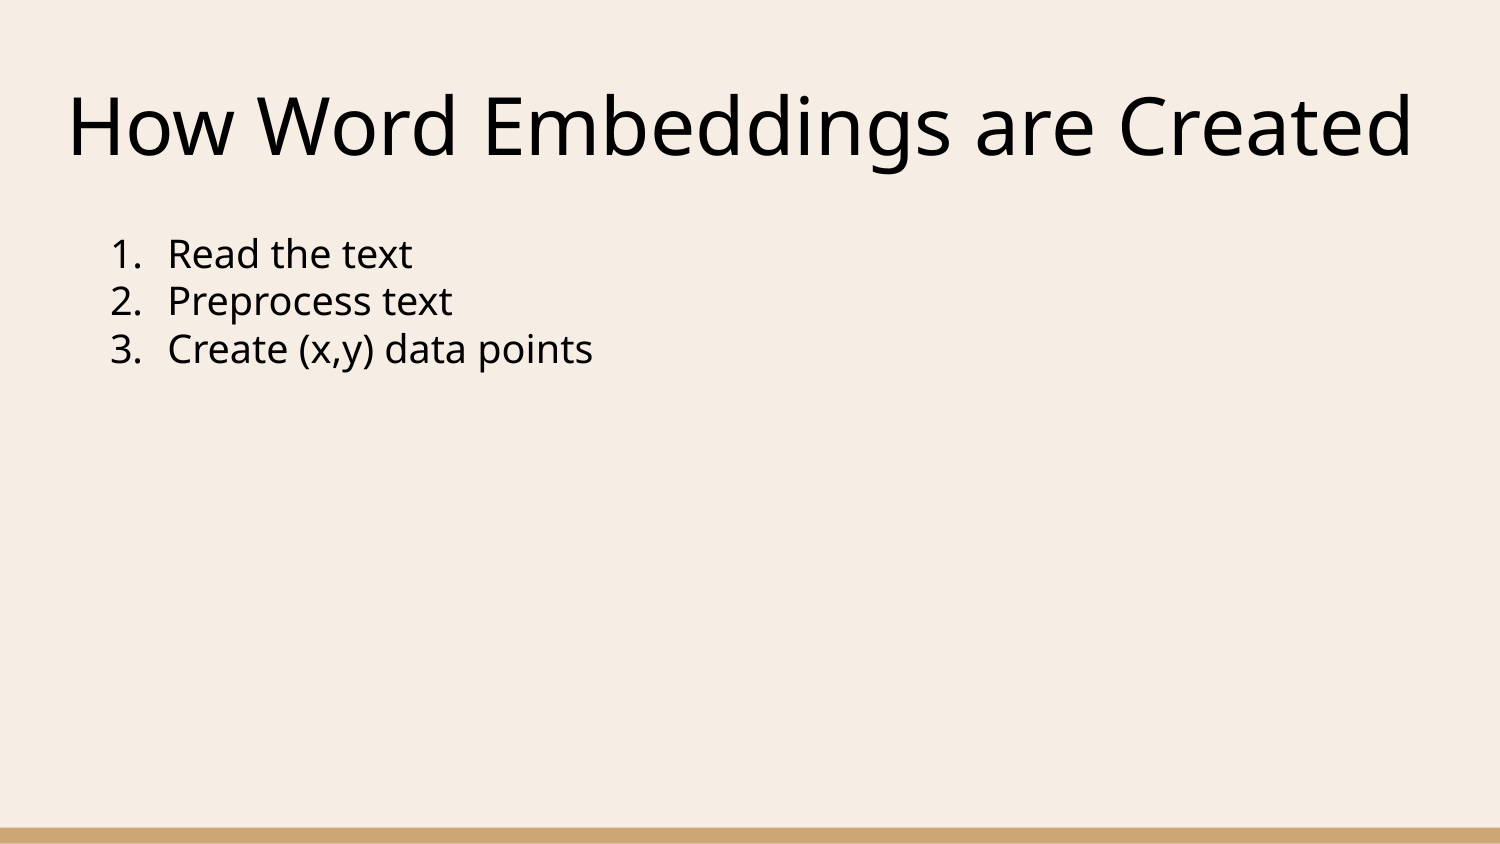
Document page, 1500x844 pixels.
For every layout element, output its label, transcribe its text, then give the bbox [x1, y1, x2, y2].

text_box Read the text Preprocess text Create (x,y) data points [77, 213, 1278, 469]
title How Word Embeddings are Created [51, 49, 1449, 187]
